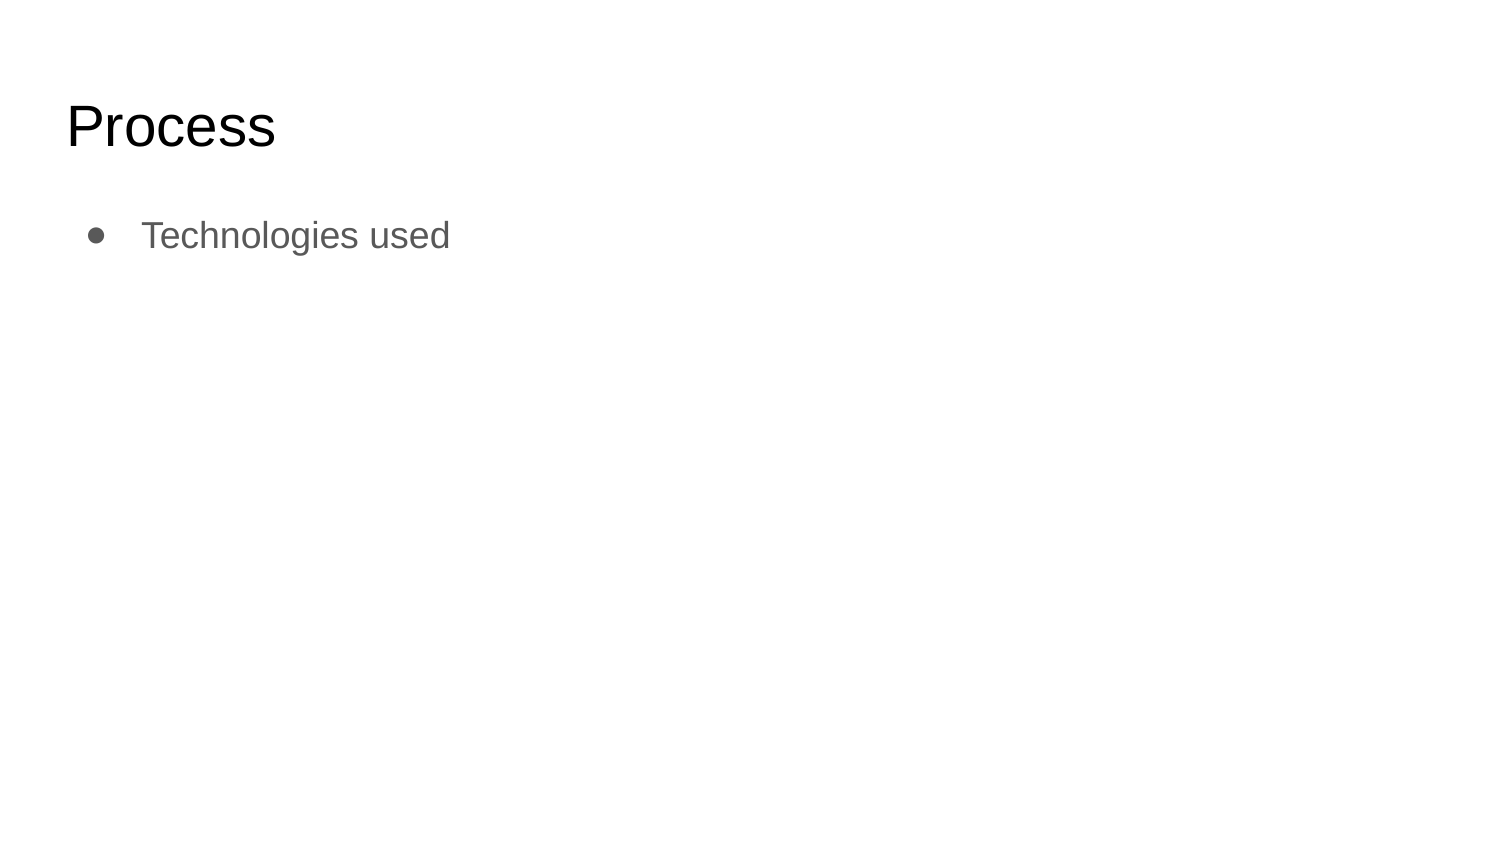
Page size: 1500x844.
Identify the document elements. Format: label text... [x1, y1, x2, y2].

title Process [51, 72, 1449, 167]
list Technologies used [51, 189, 1449, 750]
